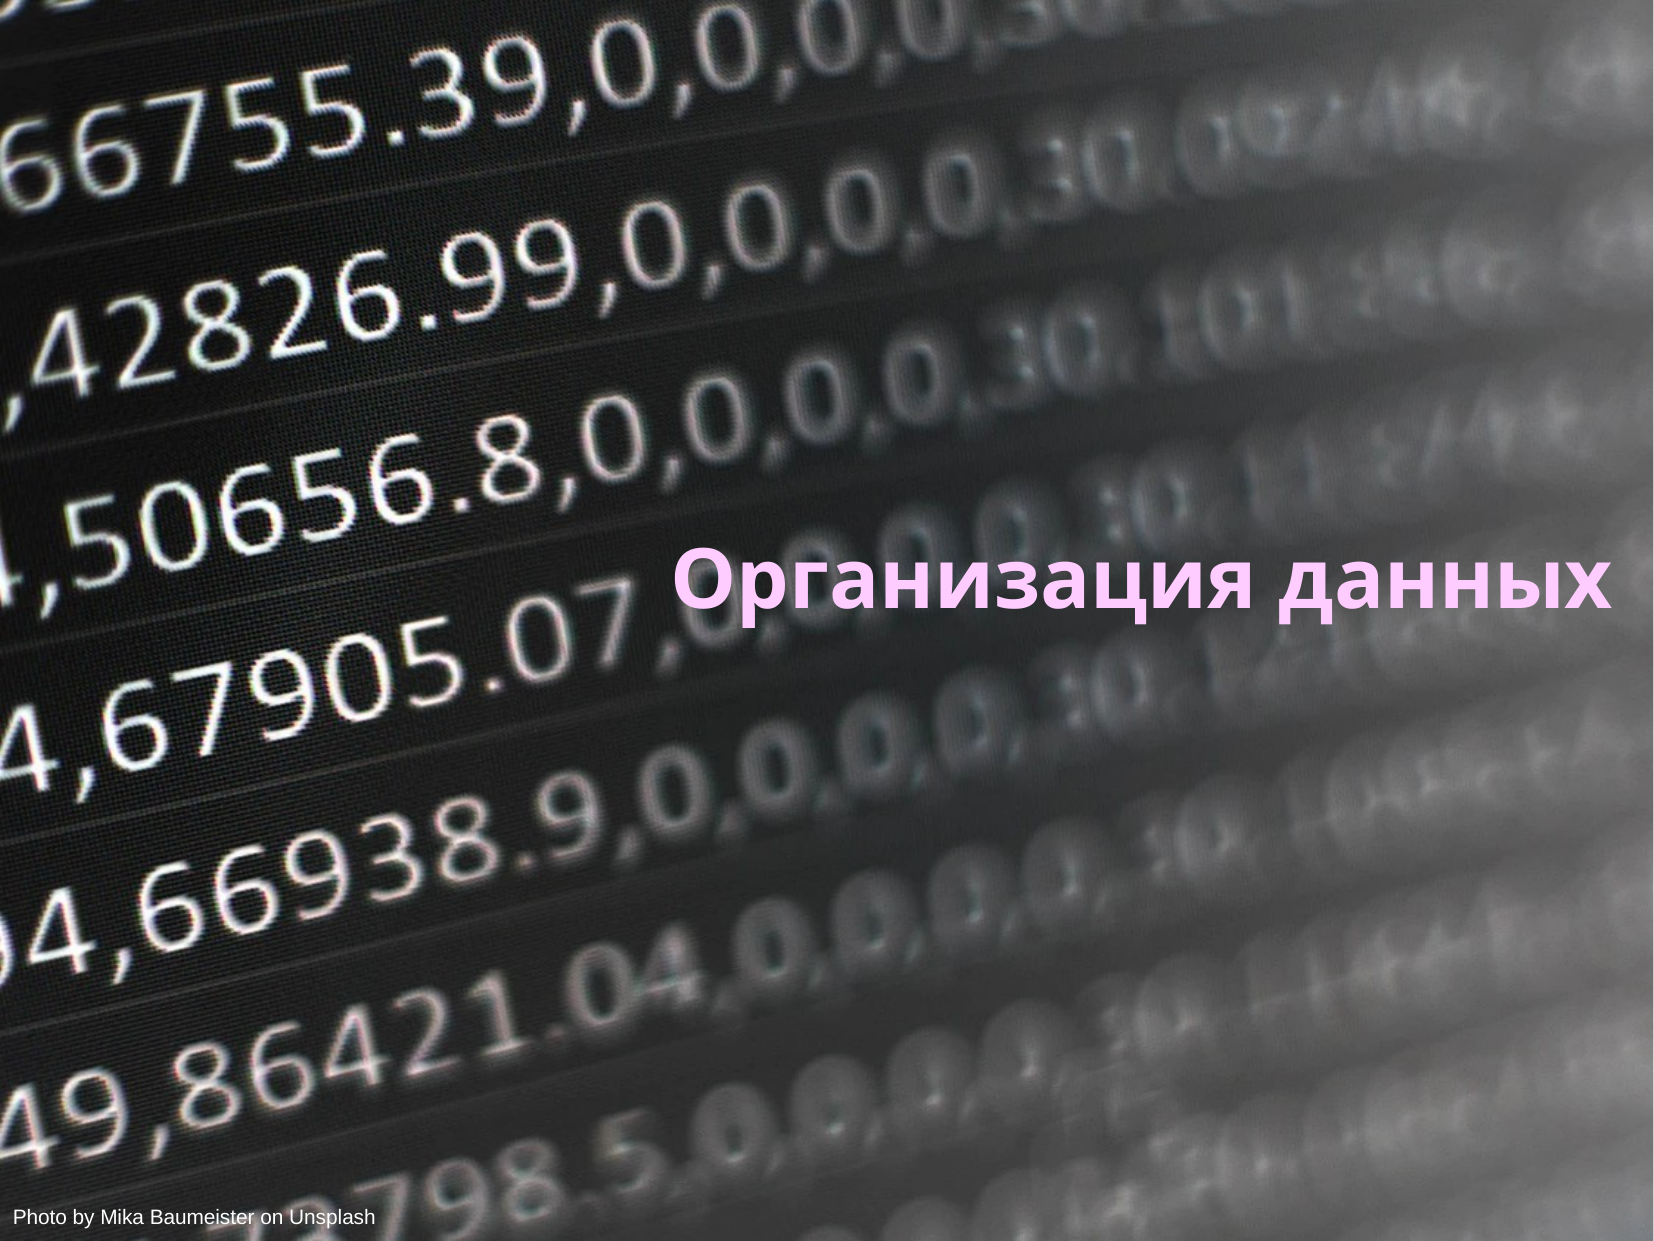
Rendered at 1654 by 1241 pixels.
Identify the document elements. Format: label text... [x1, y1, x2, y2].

subtitle Организация данных [15, 19, 1636, 1133]
text_box Photo by Mika Baumeister on Unsplash [0, 1198, 458, 1237]
picture [0, 0, 1654, 1241]
